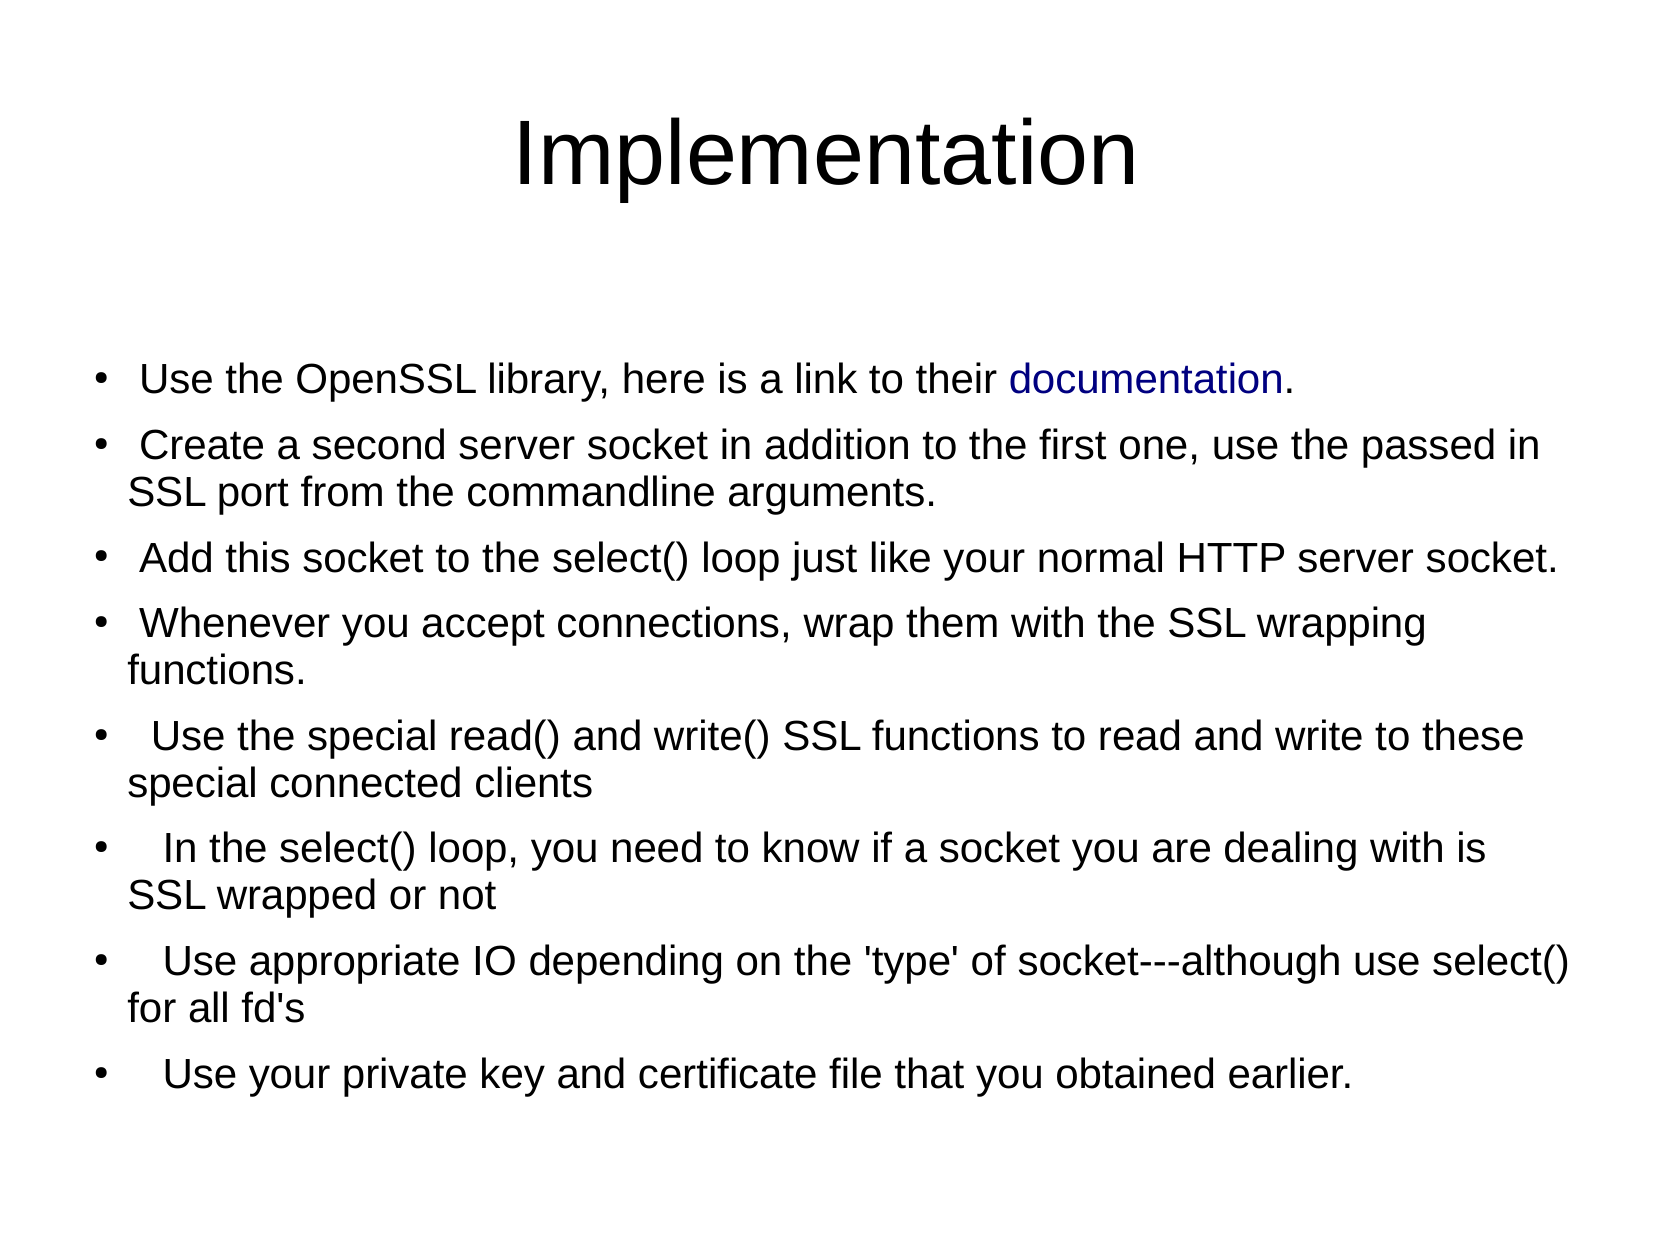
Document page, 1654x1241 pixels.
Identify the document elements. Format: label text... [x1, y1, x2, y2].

list Use the OpenSSL library, here is a link to their documentation. Create a second server socket in addition to the first one, use the passed in SSL port from the commandline arguments. Add this socket to the select() loop just like your normal HTTP server socket. Whenever you accept connections, wrap them with the SSL wrapping functions. Use the special read() and write() SSL functions to read and write to these special connected clients In the select() loop, you need to know if a socket you are dealing with is SSL wrapped or not Use appropriate IO depending on the 'type' of socket---although use select() for all fd's Use your private key and certificate file that you obtained earlier. [82, 290, 1571, 1109]
title Implementation [82, 56, 1571, 250]
